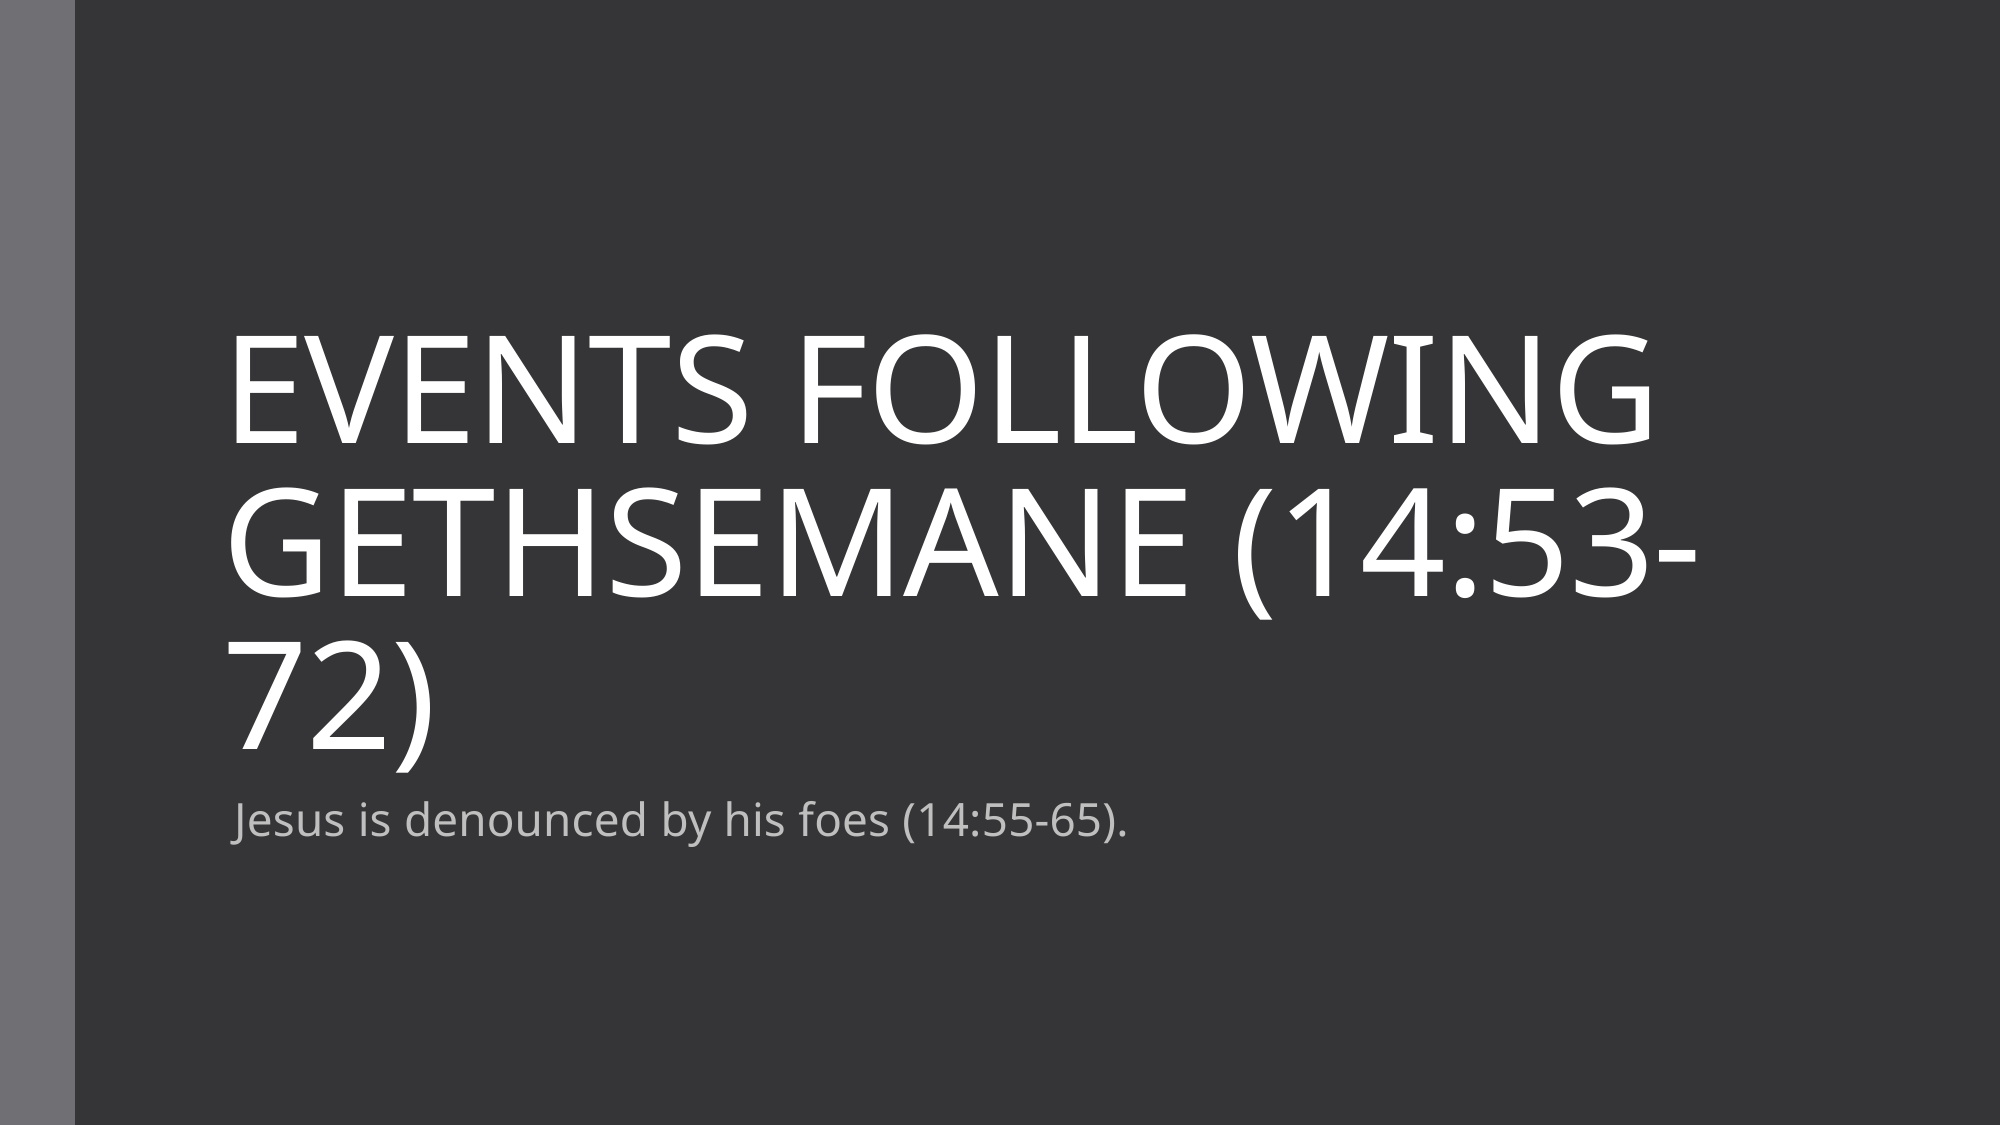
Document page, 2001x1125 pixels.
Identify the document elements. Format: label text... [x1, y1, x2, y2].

subtitle Jesus is denounced by his foes (14:55-65). [206, 787, 1752, 1066]
title EVENTS FOLLOWING GETHSEMANE (14:53-72) [206, 124, 1752, 787]
